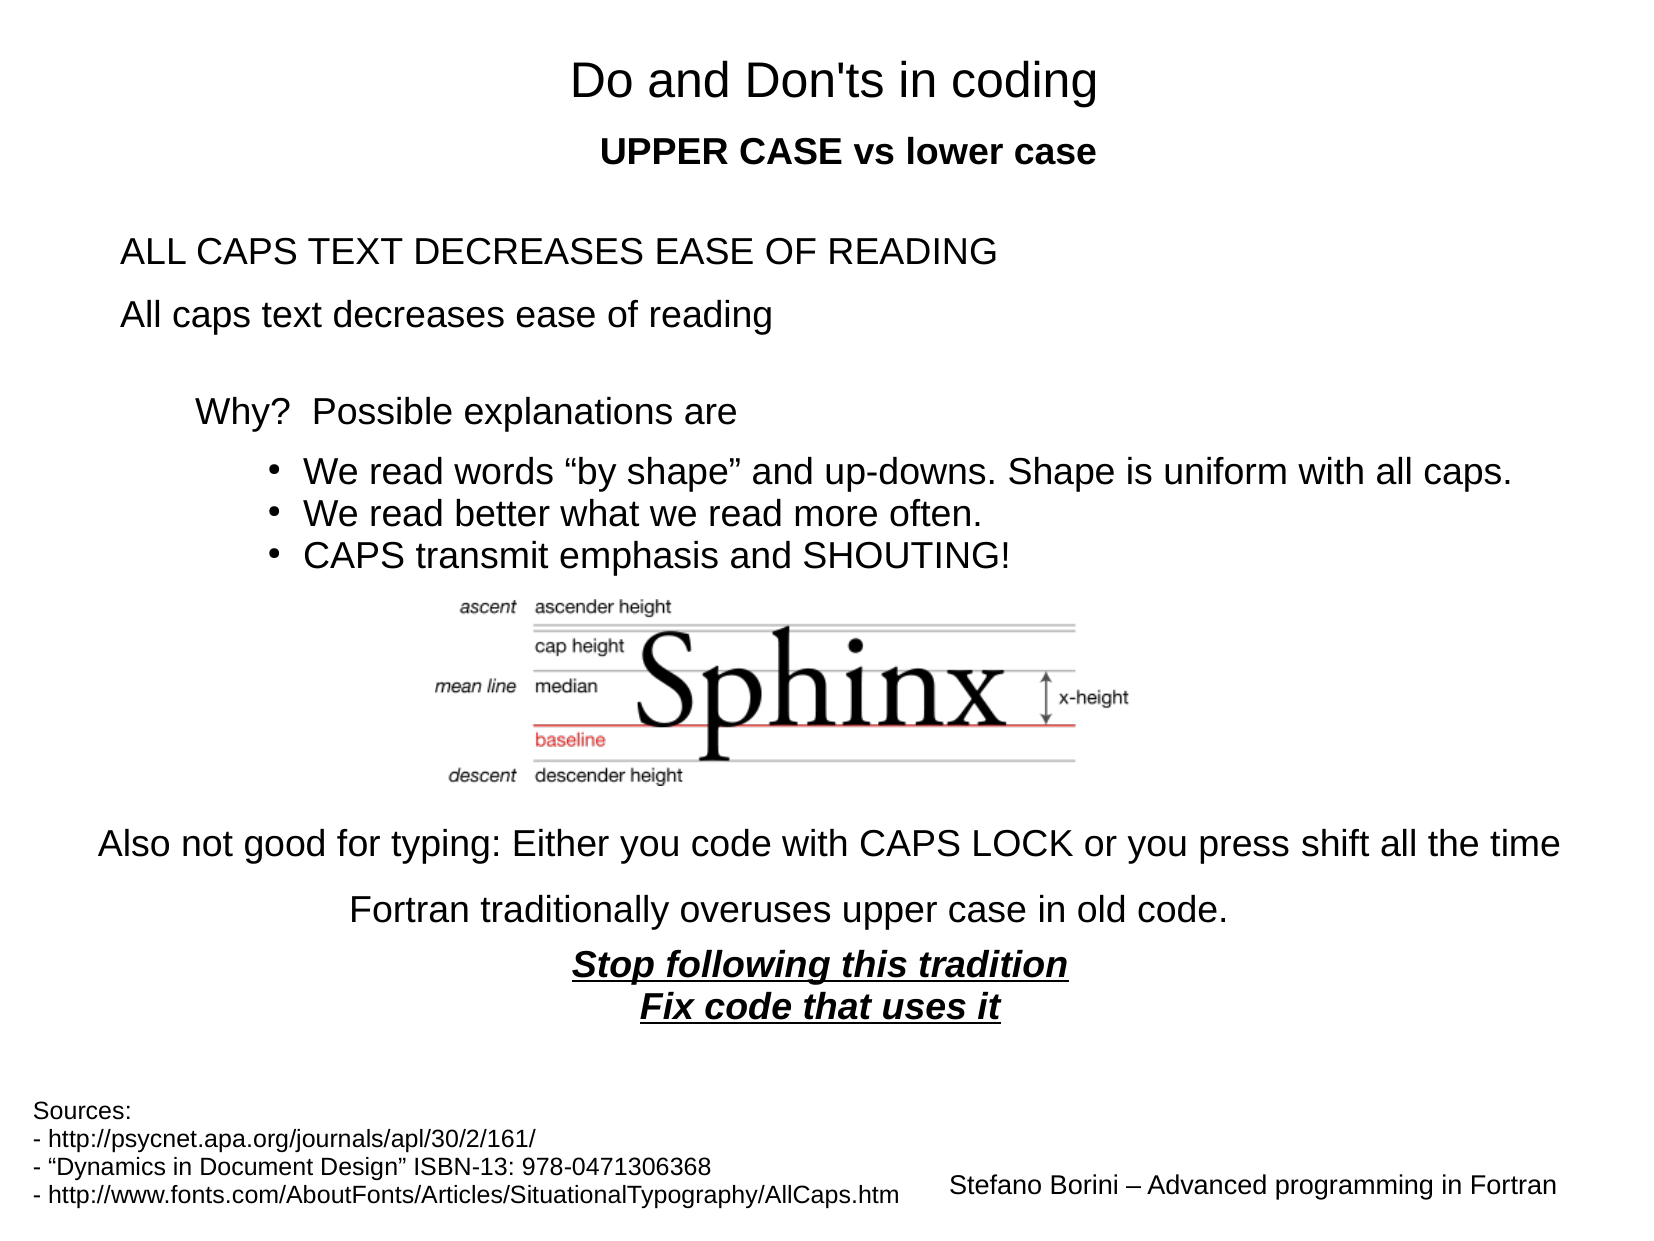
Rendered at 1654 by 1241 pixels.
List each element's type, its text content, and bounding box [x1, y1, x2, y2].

text_box Also not good for typing: Either you code with CAPS LOCK or you press shift all the time [83, 815, 1578, 873]
text_box Do and Don'ts in coding [555, 44, 1231, 116]
text_box ALL CAPS TEXT DECREASES EASE OF READING [105, 223, 1014, 281]
text_box Why? Possible explanations are [180, 382, 826, 440]
text_box All caps text decreases ease of reading [105, 286, 1014, 343]
text_box We read words “by shape” and up-downs. Shape is uniform with all caps. We read better what we read more often. CAPS transmit emphasis and SHOUTING! [252, 442, 1531, 584]
text_box Sources: - http://psycnet.apa.org/journals/apl/30/2/161/ - “Dynamics in Document Design” ISBN-13: 978-0471306368 - http://www.fonts.com/AboutFonts/Articles/SituationalTypography/AllCaps.htm [18, 1089, 1009, 1217]
text_box UPPER CASE vs lower case [585, 123, 1113, 181]
text_box Fortran traditionally overuses upper case in old code. [334, 881, 1261, 936]
picture [435, 599, 1130, 787]
text_box Stop following this tradition Fix code that uses it [200, 936, 1441, 1035]
